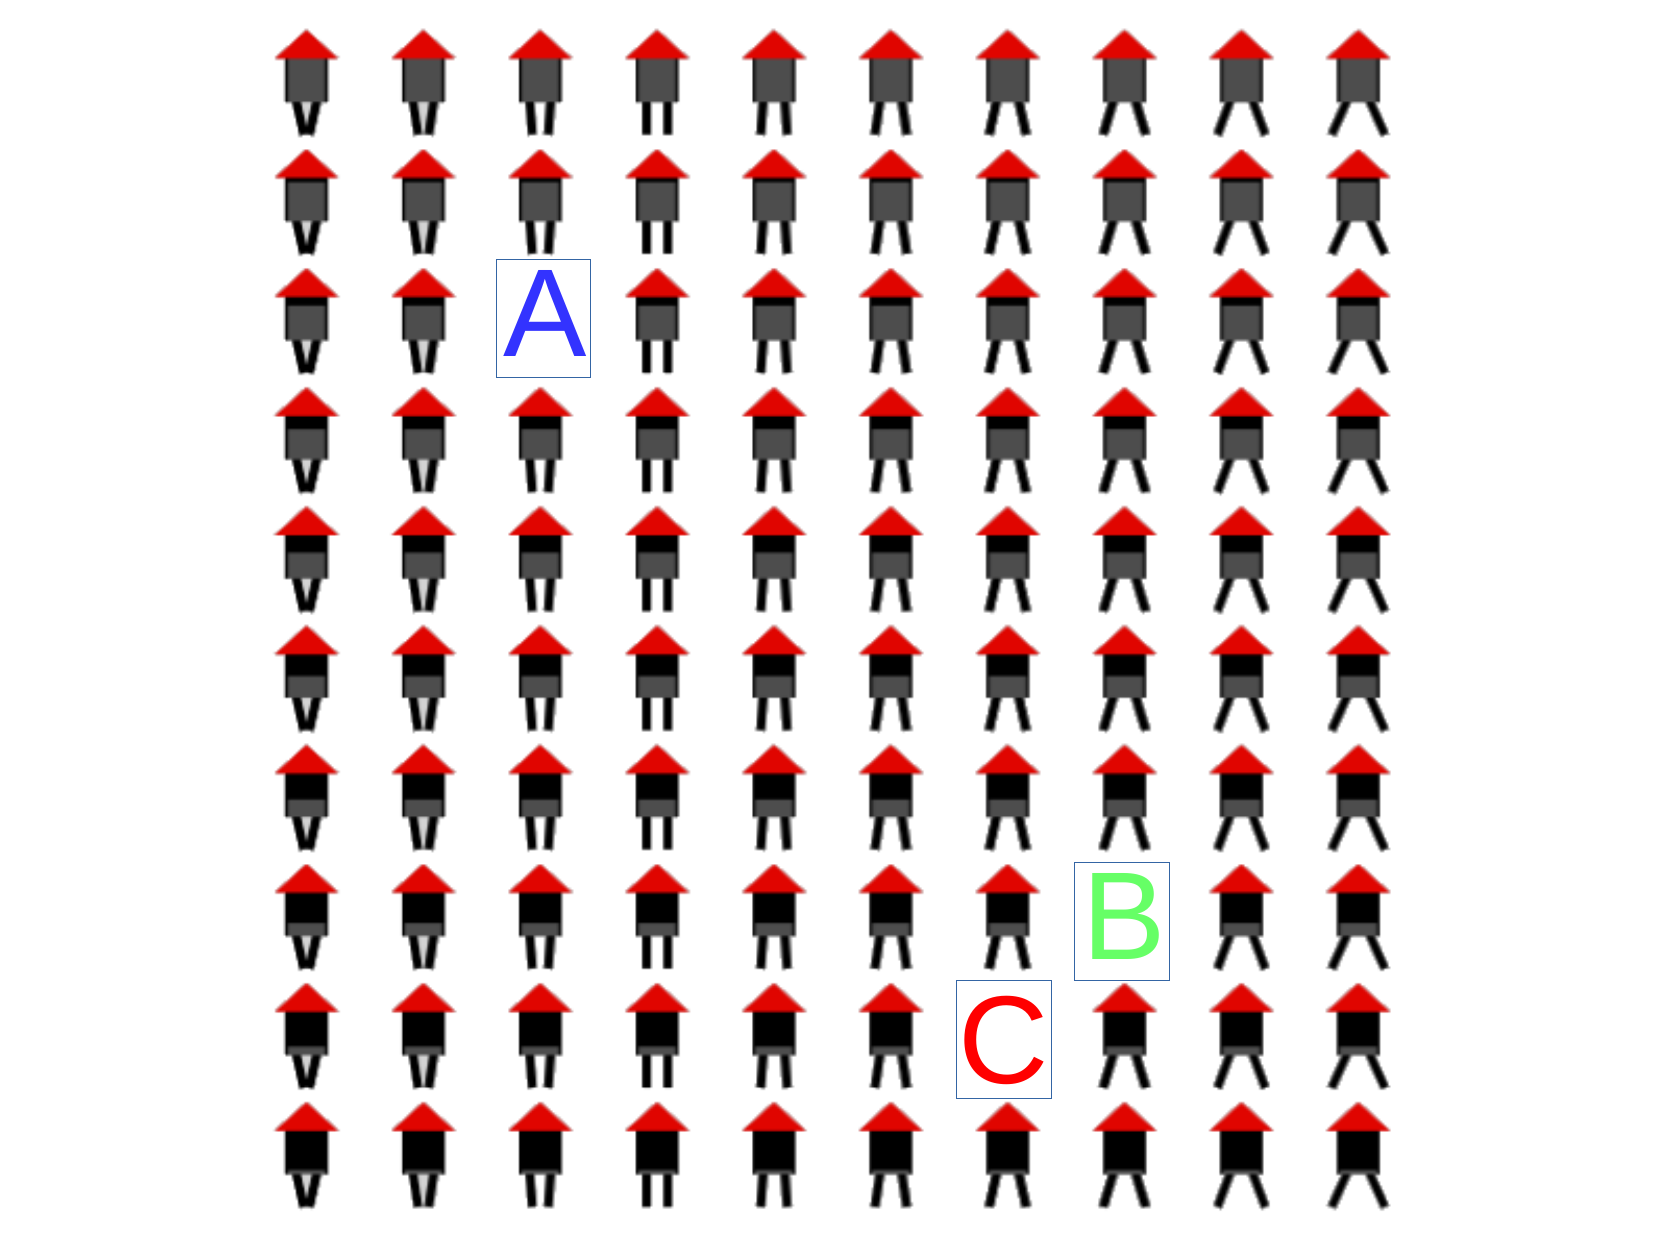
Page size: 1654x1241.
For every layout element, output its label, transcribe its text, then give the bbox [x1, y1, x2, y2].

text_box B [1067, 838, 1182, 994]
text_box C [943, 962, 1058, 1118]
picture [259, 21, 1416, 1234]
text_box A [489, 236, 603, 391]
